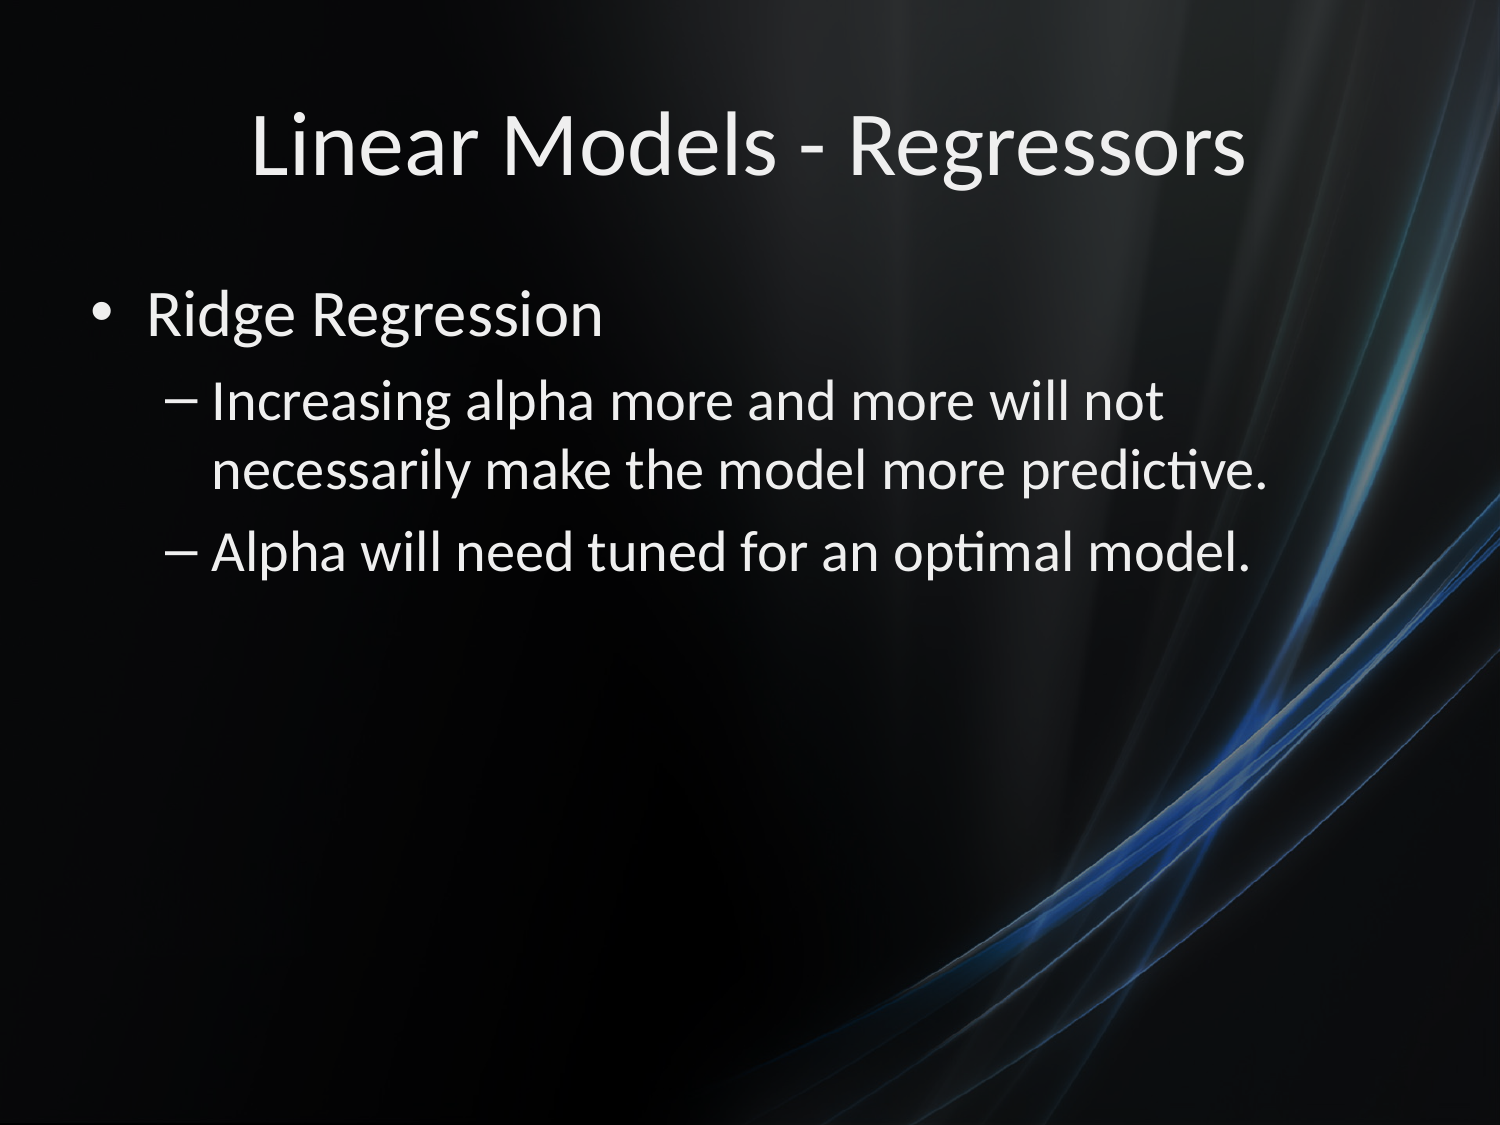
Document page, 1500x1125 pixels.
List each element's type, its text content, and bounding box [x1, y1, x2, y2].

picture [0, 0, 1500, 1125]
title Linear Models - Regressors [75, 45, 1425, 233]
list Ridge Regression Increasing alpha more and more will not necessarily make the model more predictive. Alpha will need tuned for an optimal model. [75, 262, 1425, 1005]
